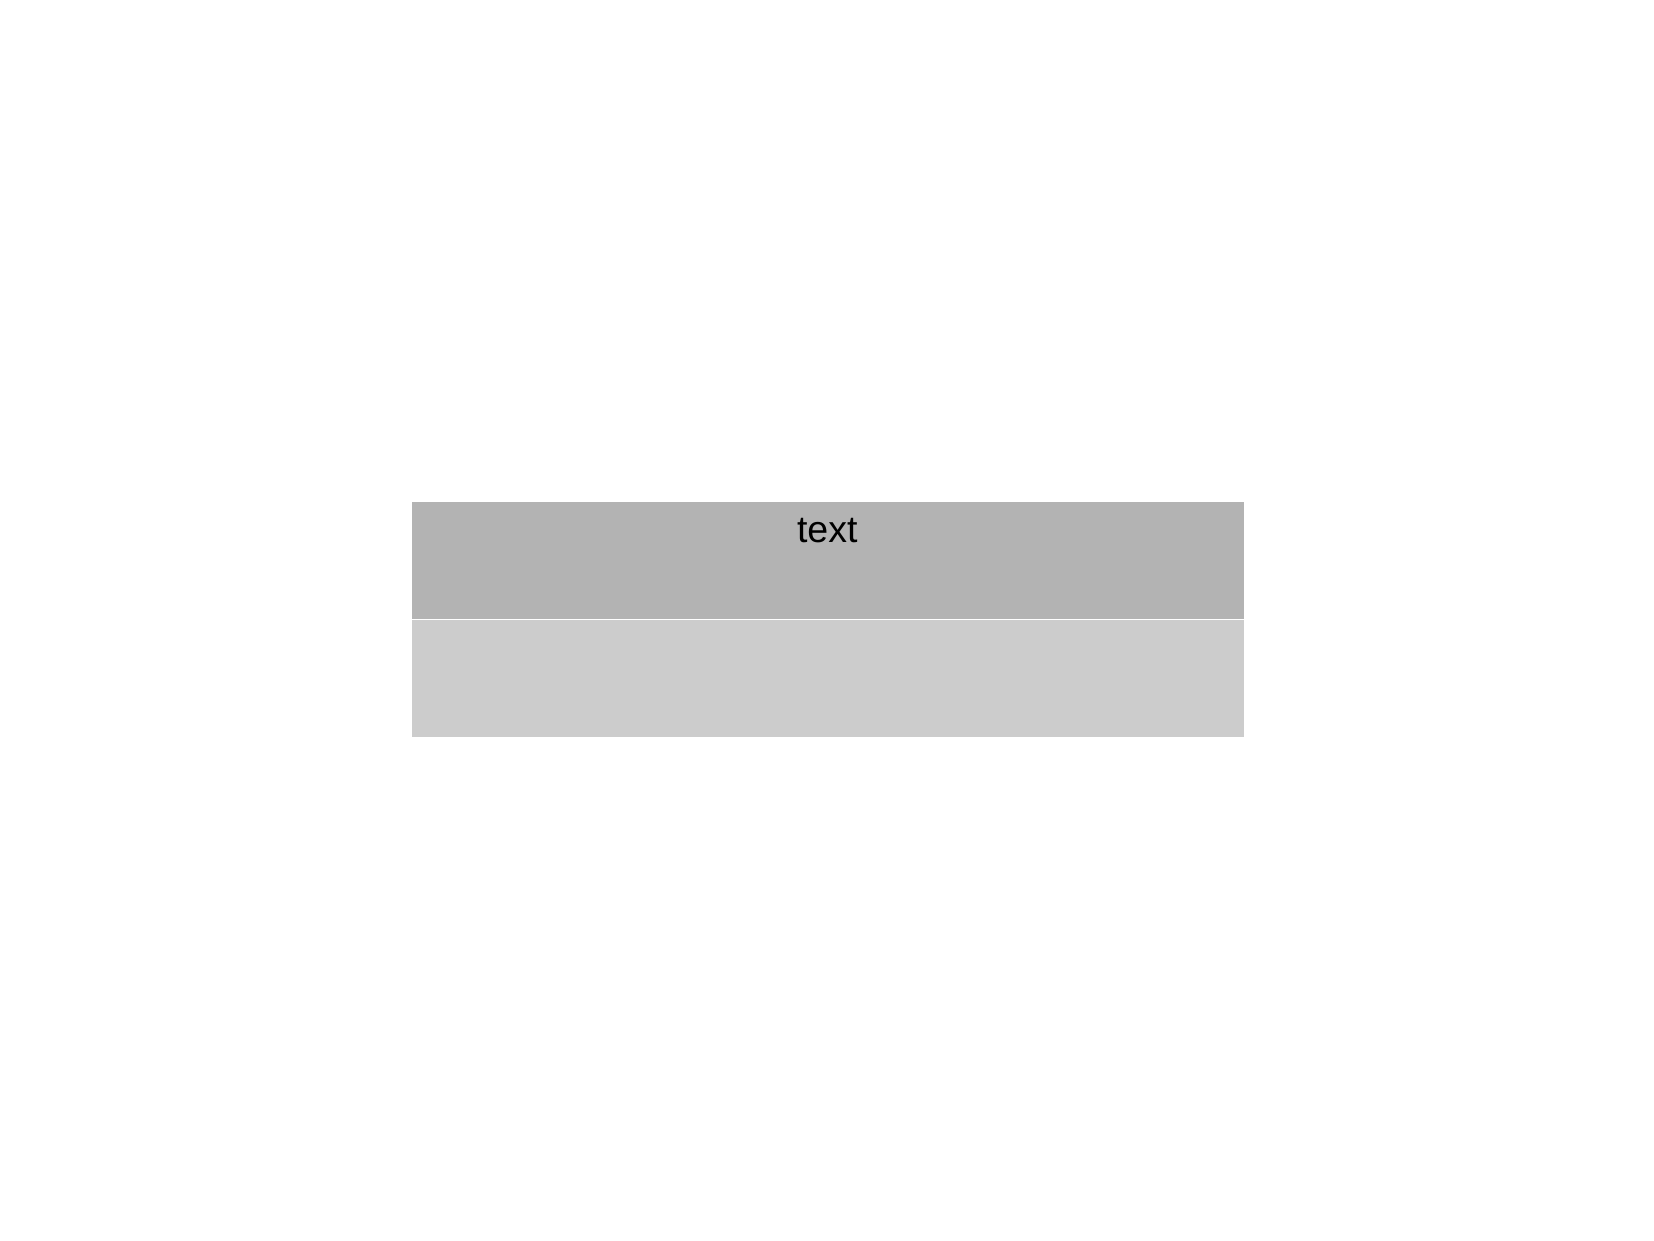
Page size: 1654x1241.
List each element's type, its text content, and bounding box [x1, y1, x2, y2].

table_header text [412, 502, 1244, 619]
table_cell [412, 620, 1244, 737]
